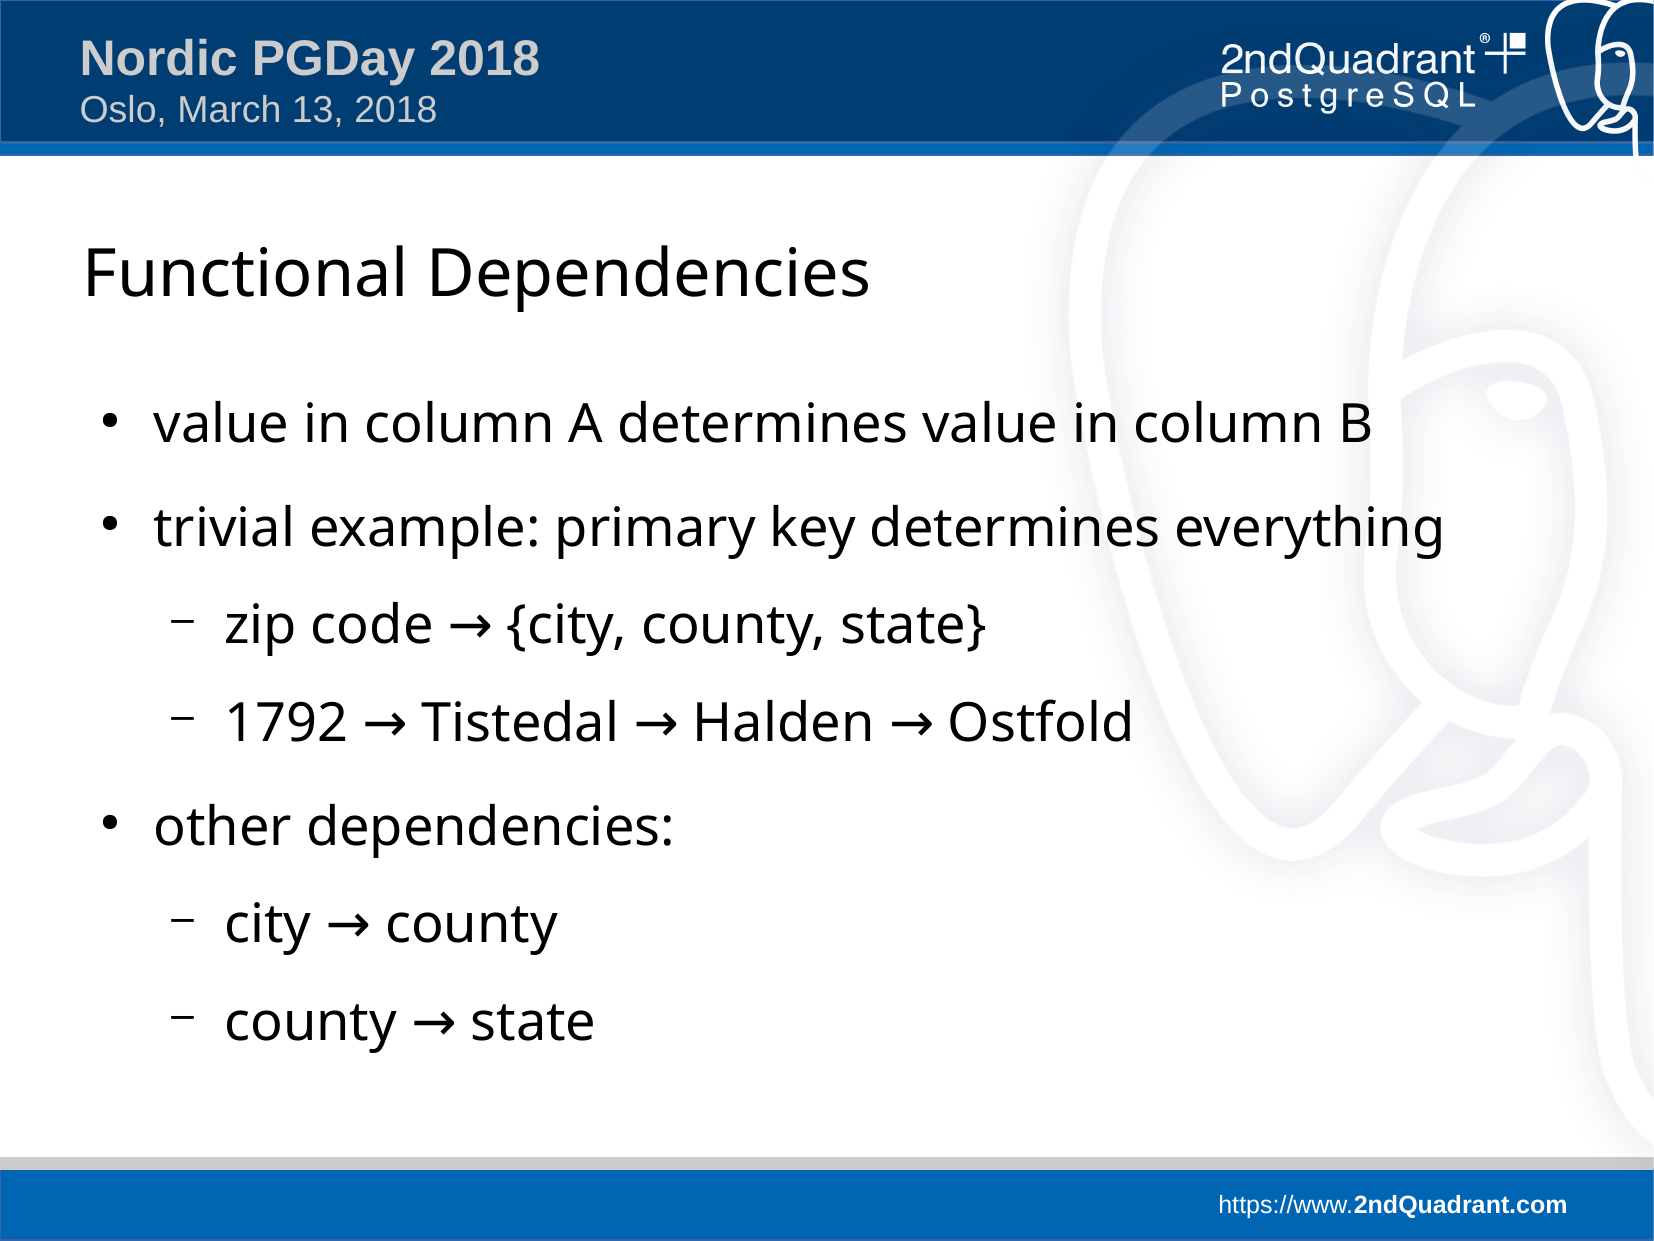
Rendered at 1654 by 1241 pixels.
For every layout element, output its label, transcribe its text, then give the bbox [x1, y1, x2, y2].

picture [632, 0, 1654, 1241]
title Functional Dependencies [82, 167, 1571, 375]
list value in column A determines value in column B trivial example: primary key determines everything zip code → {city, county, state} 1792 → Tistedal → Halden → Ostfold other dependencies: city → county county → state [82, 384, 1571, 1104]
